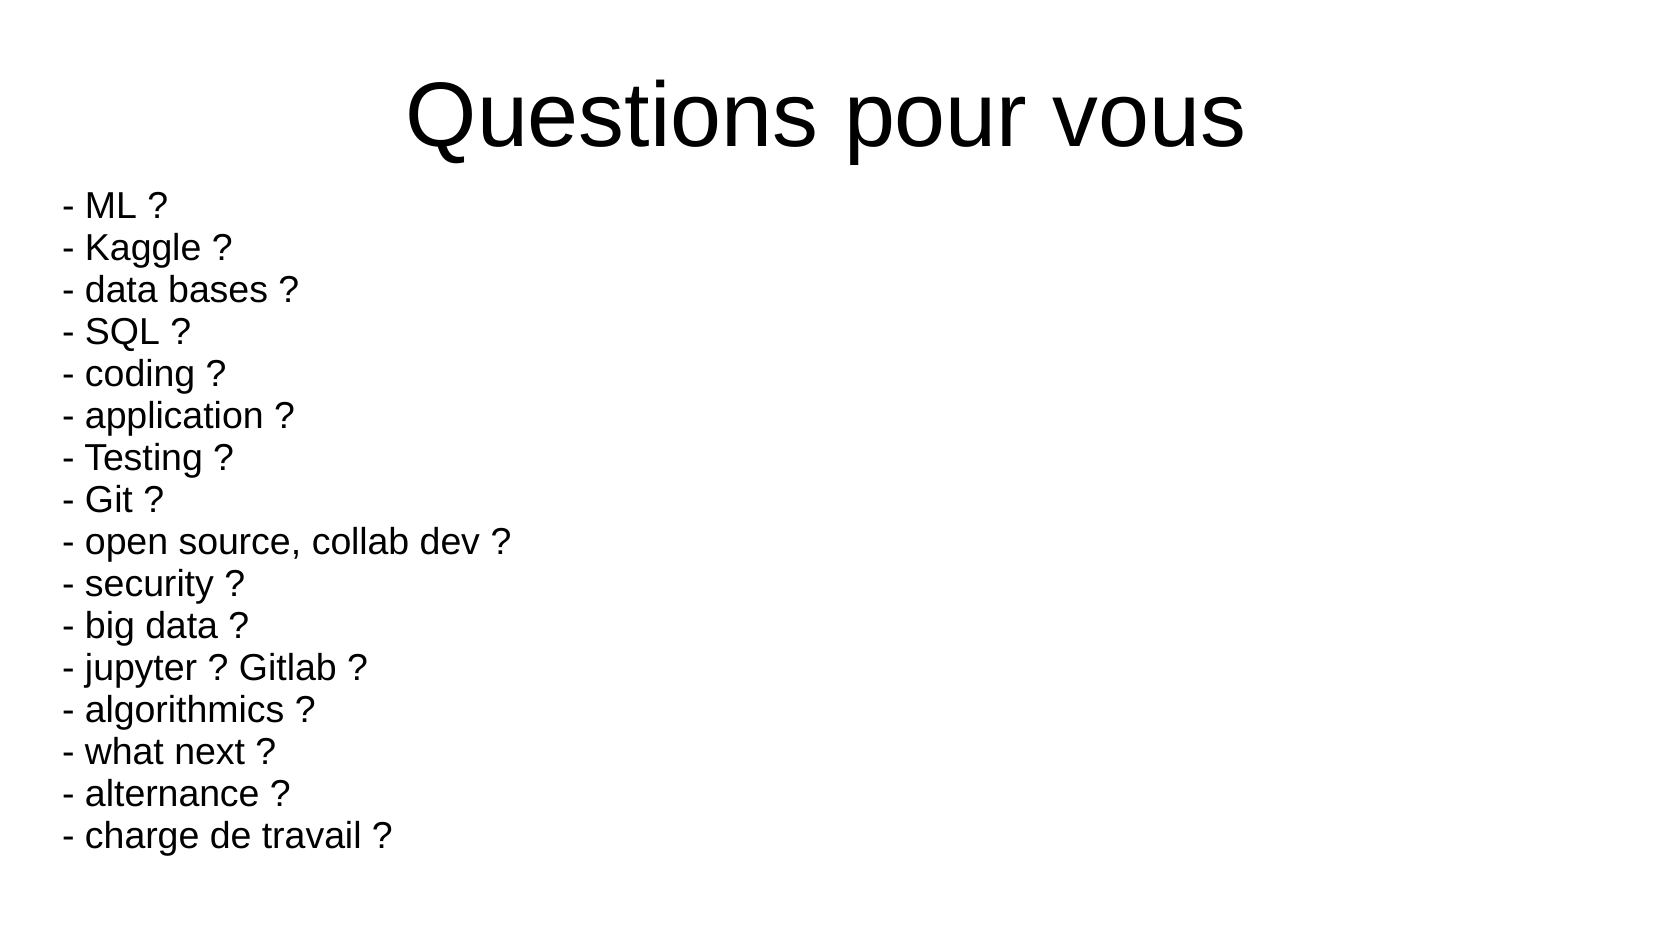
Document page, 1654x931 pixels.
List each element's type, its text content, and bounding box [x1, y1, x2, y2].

text_box - ML ? - Kaggle ? - data bases ? - SQL ? - coding ? - application ? - Testing ? - Git ? - open source, collab dev ? - security ? - big data ? - jupyter ? Gitlab ? - algorithmics ? - what next ? - alternance ? - charge de travail ? [47, 177, 1489, 906]
title Questions pour vous [82, 37, 1571, 193]
